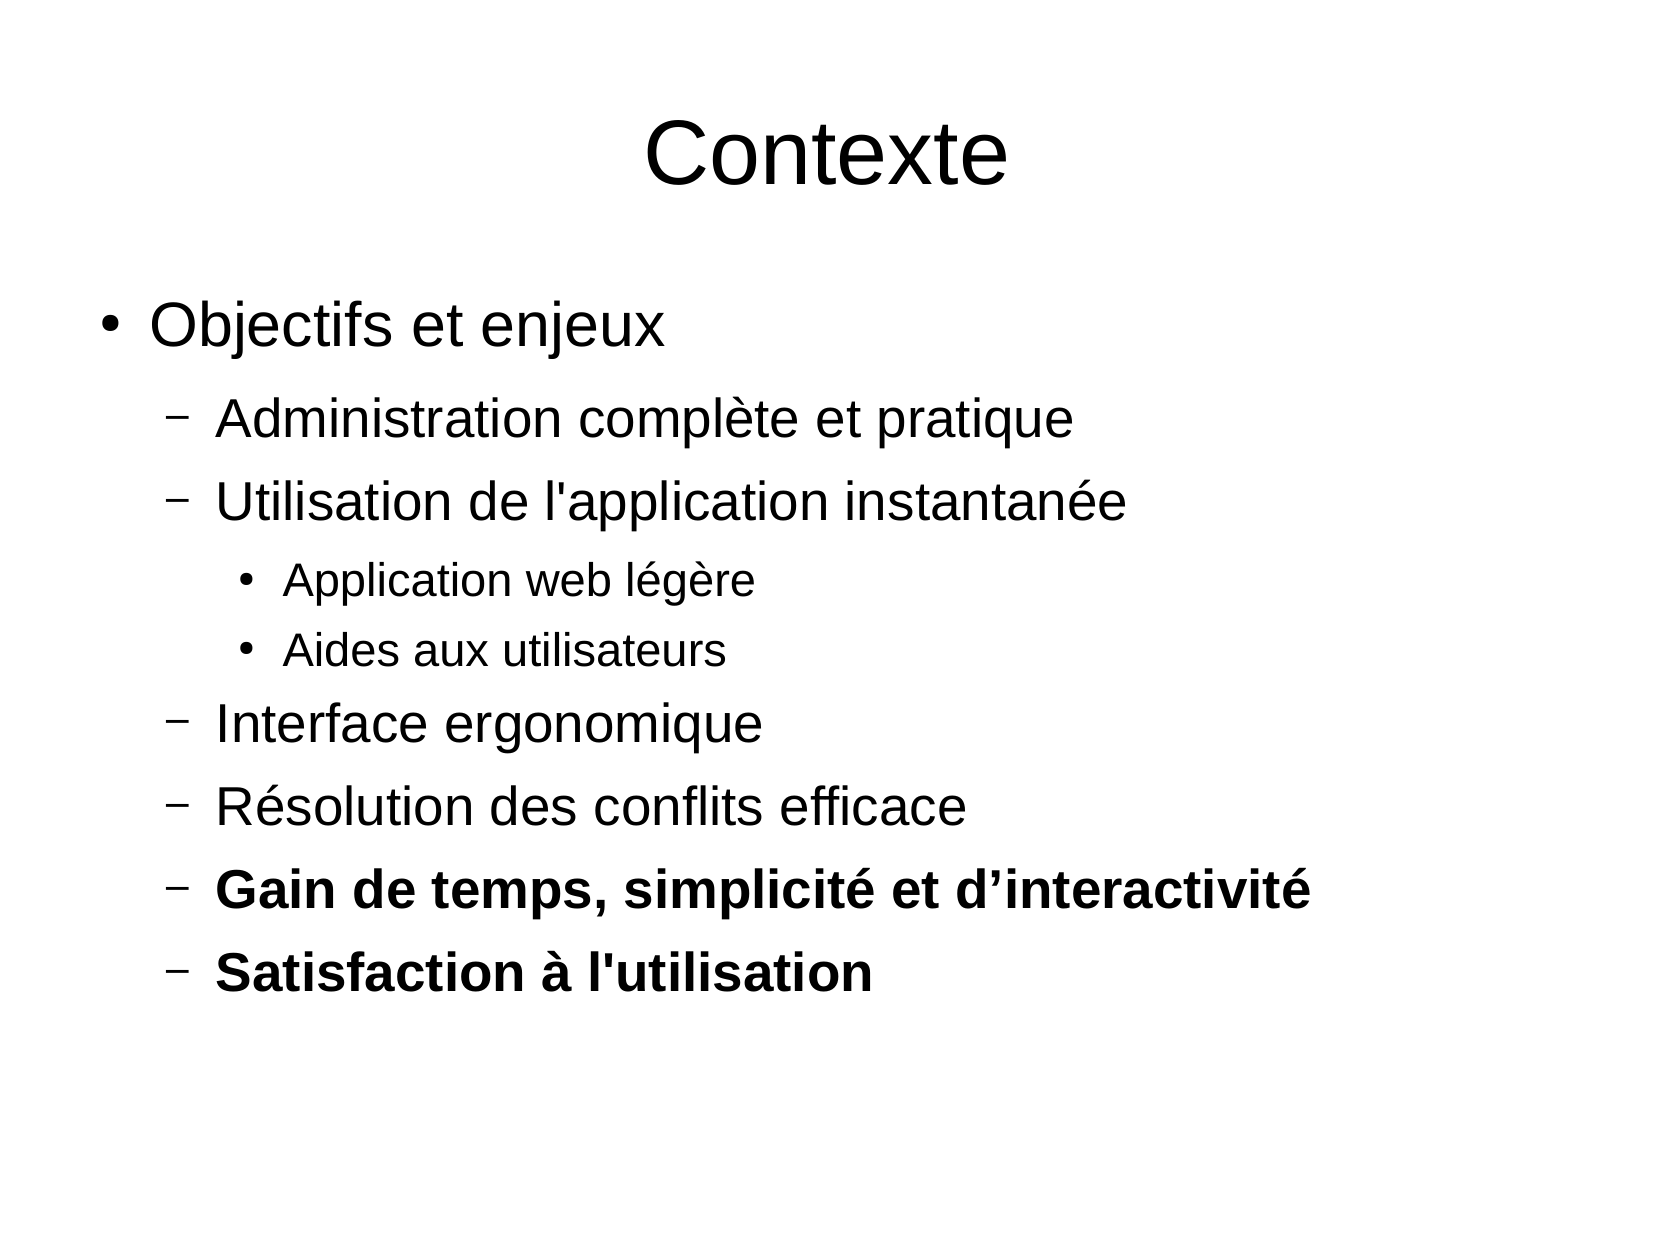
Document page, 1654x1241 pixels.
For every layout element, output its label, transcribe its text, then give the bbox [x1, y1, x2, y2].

title Contexte [82, 49, 1571, 257]
list Objectifs et enjeux Administration complète et pratique Utilisation de l'application instantanée Application web légère Aides aux utilisateurs Interface ergonomique Résolution des conflits efficace Gain de temps, simplicité et d’interactivité Satisfaction à l'utilisation [82, 290, 1571, 1010]
